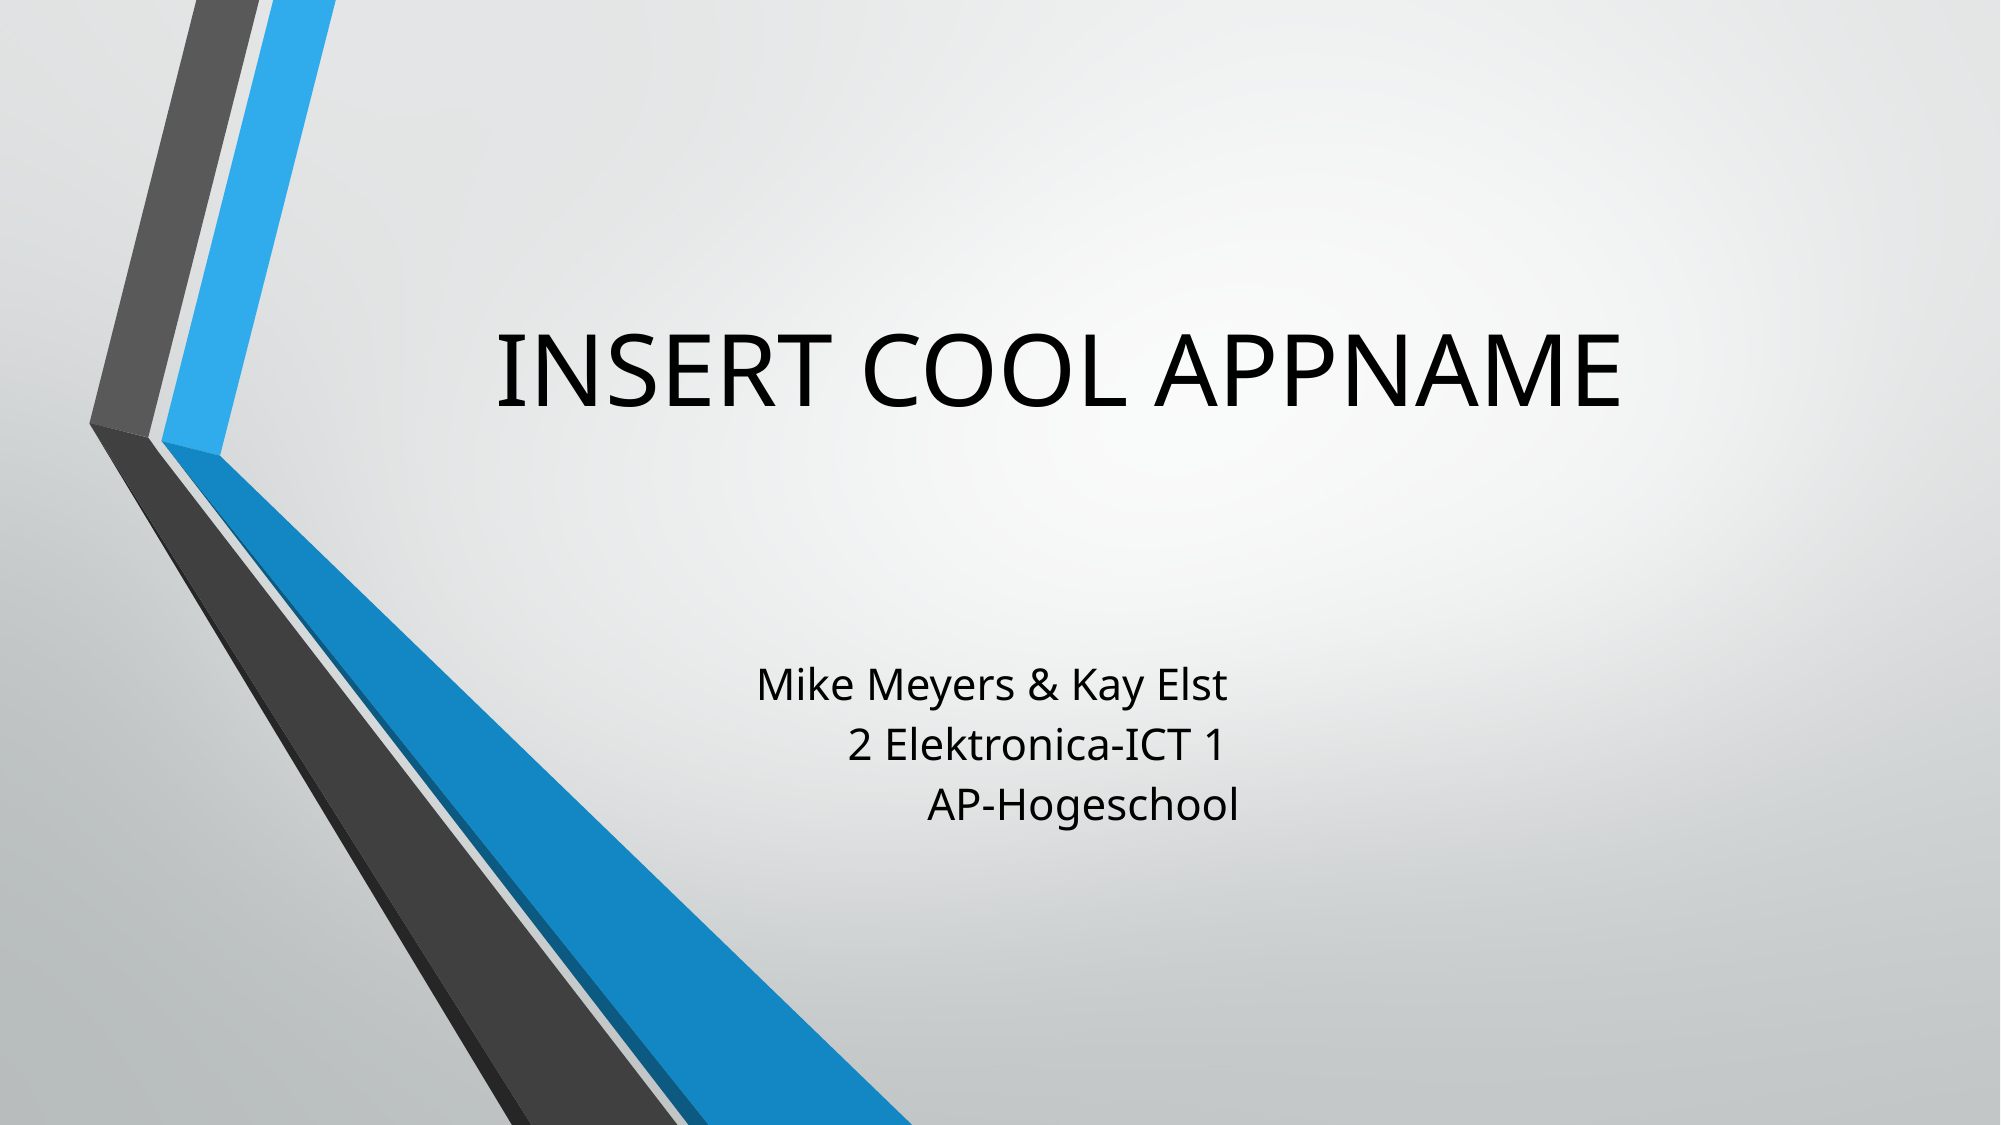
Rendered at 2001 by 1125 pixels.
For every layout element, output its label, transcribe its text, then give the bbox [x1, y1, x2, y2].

subtitle Mike Meyers & Kay Elst 2 Elektronica-ICT 1 AP-Hogeschool [740, 655, 1887, 884]
title INSERT COOL APPNAME [480, 226, 1887, 435]
